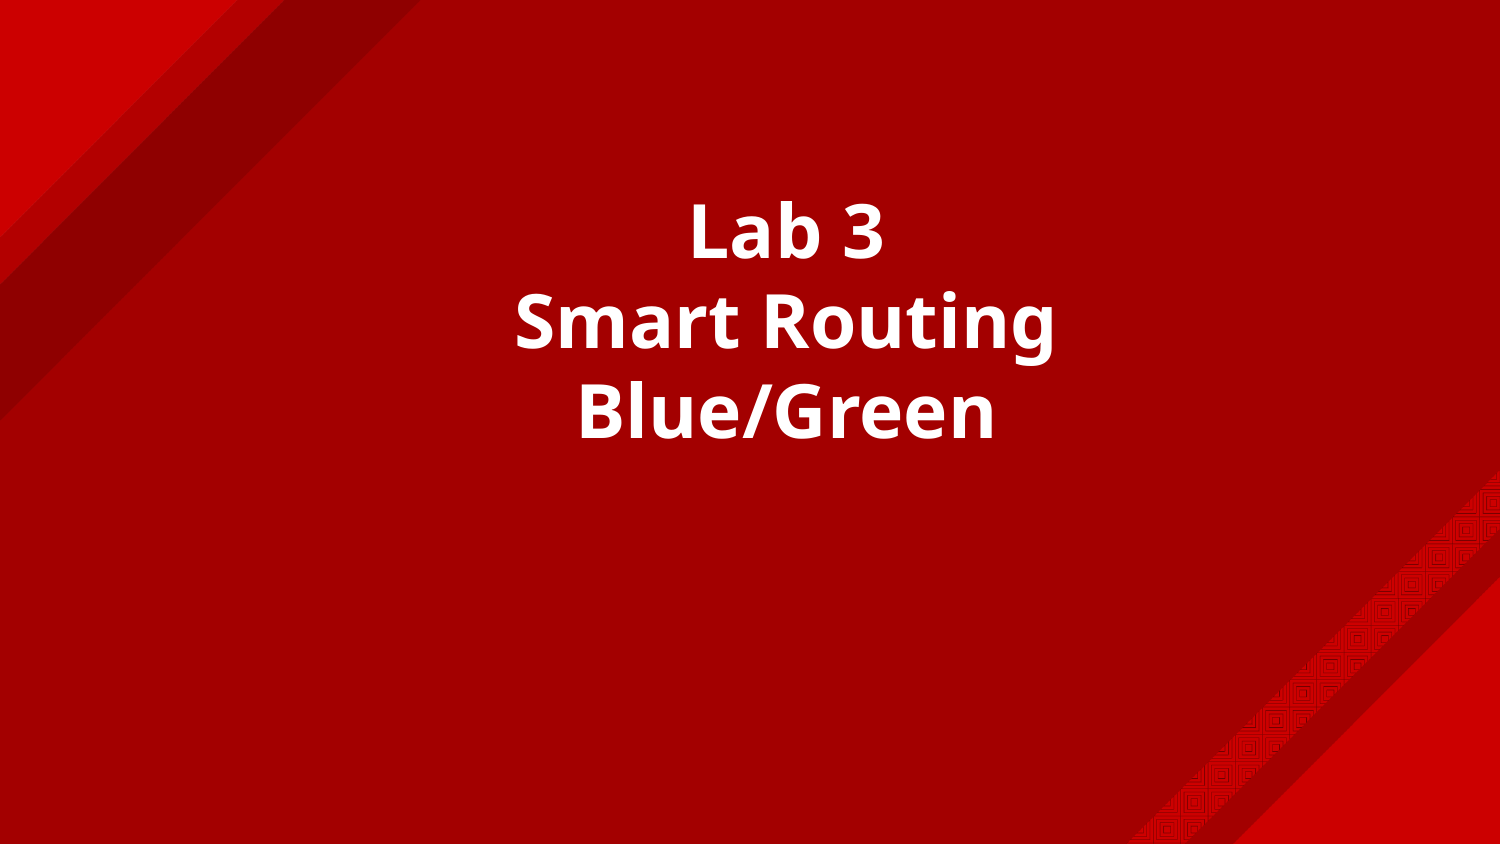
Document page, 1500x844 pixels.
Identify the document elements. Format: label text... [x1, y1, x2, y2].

picture [0, 0, 1500, 844]
title Lab 3 Smart Routing Blue/Green [298, 356, 1274, 469]
